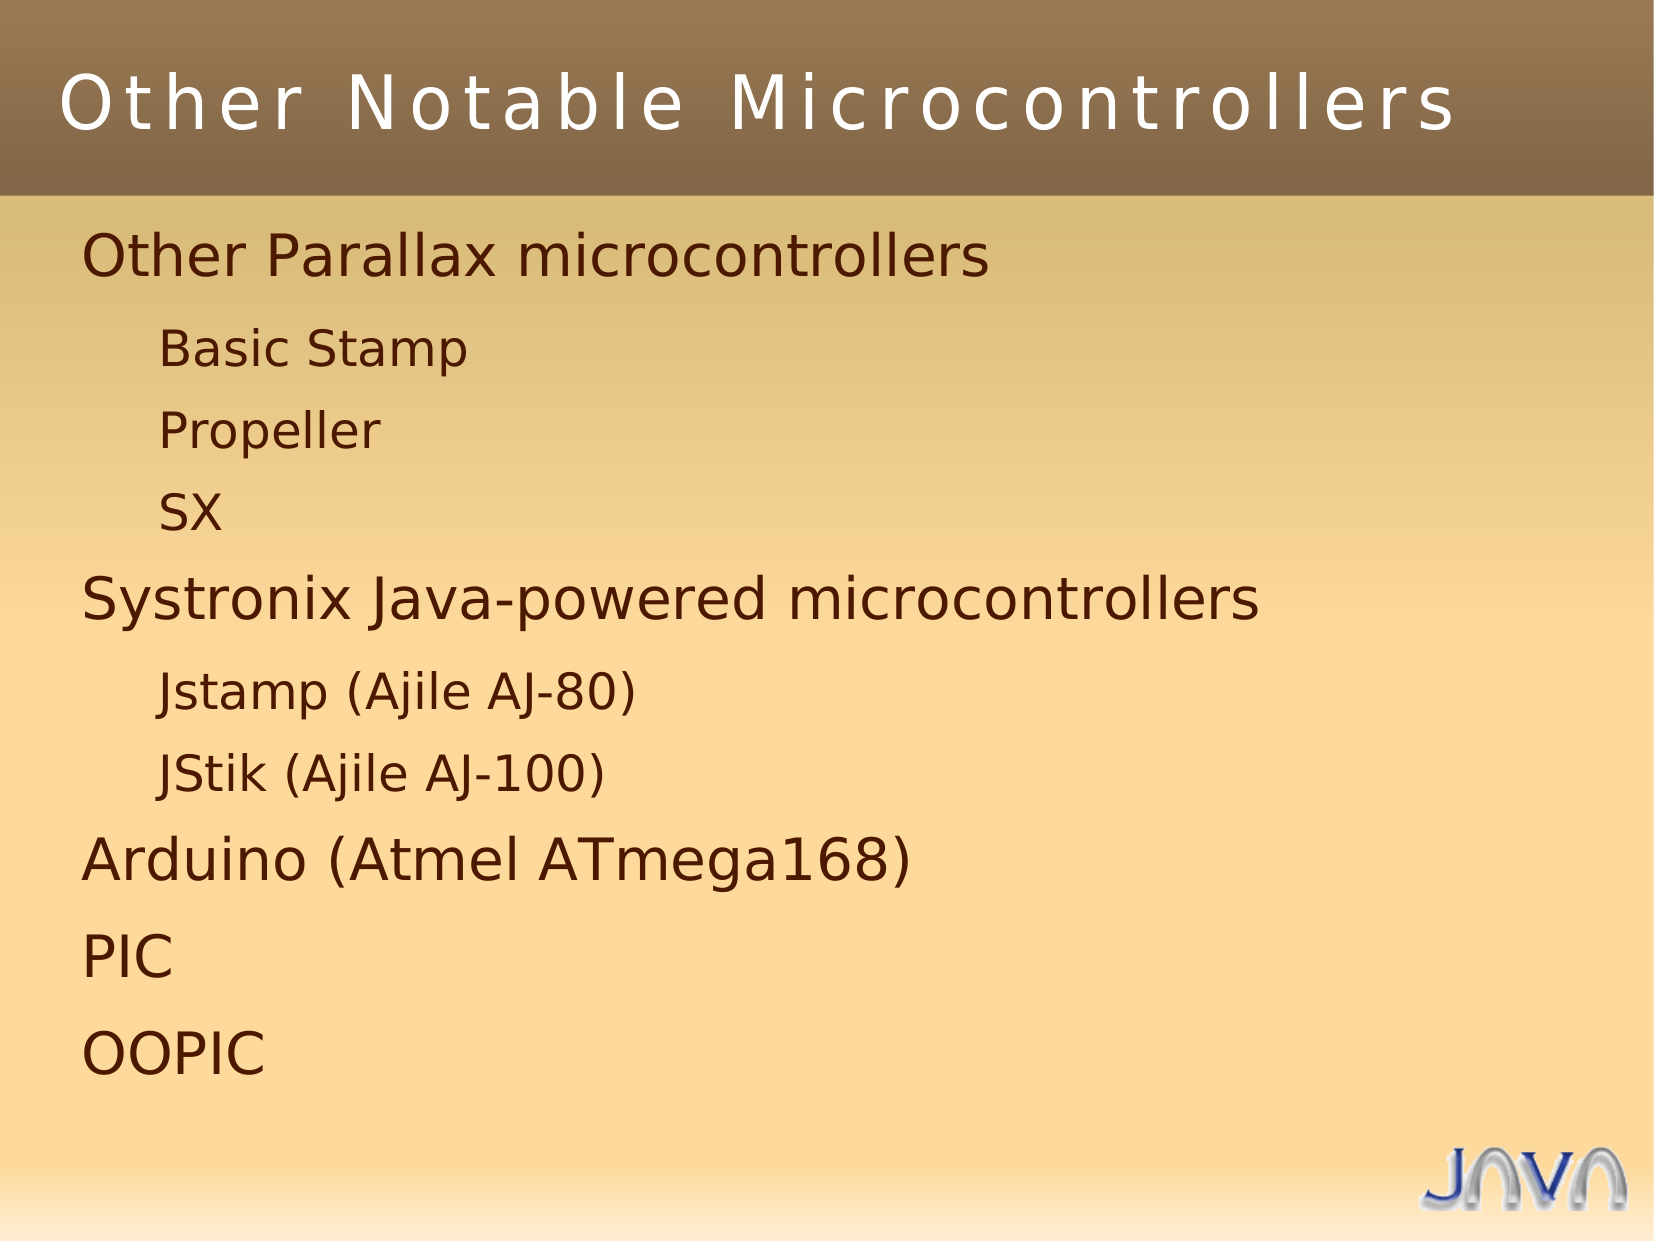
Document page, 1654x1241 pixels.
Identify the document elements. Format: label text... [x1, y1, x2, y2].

picture [0, 0, 1654, 1241]
title Other Notable Microcontrollers [59, 36, 1595, 171]
list Other Parallax microcontrollers Basic Stamp Propeller SX Systronix Java-powered microcontrollers Jstamp (Ajile AJ-80) JStik (Ajile AJ-100) Arduino (Atmel ATmega168) PIC OOPIC [63, 222, 1552, 1089]
